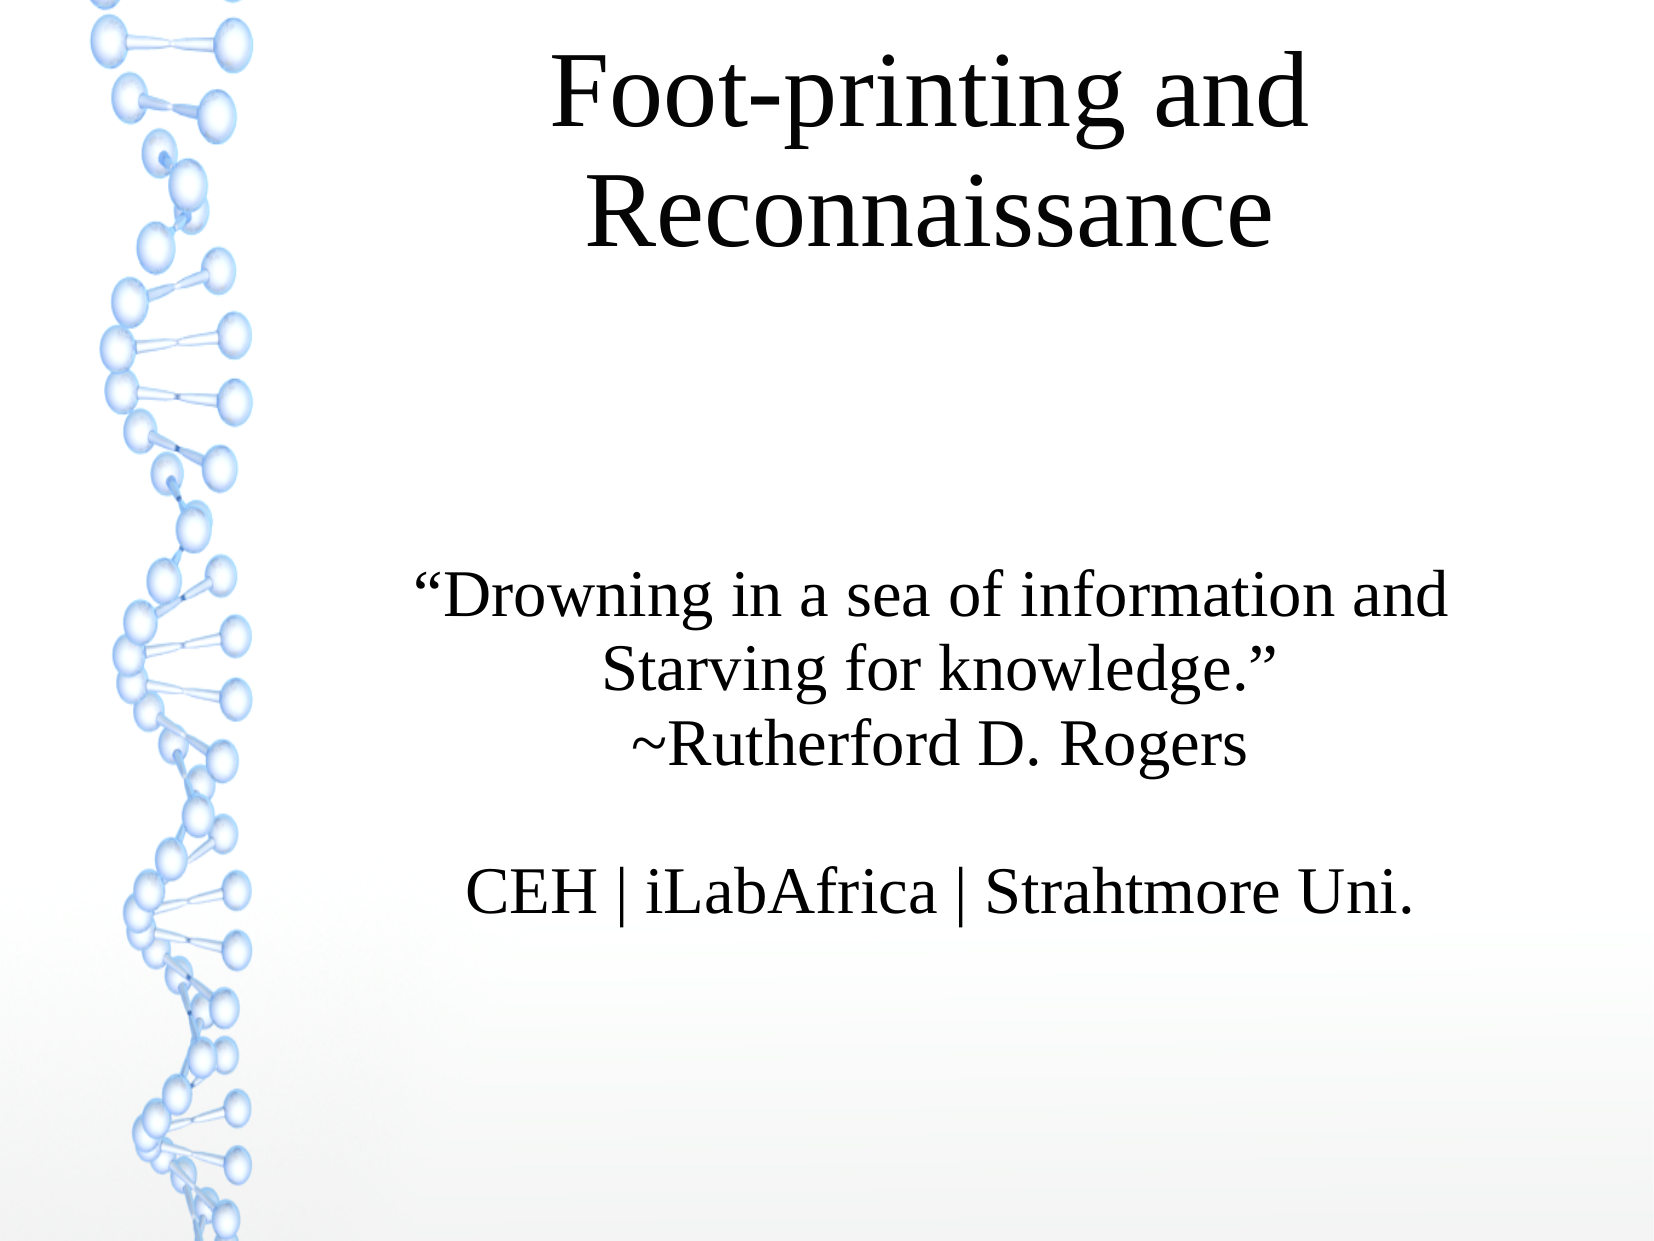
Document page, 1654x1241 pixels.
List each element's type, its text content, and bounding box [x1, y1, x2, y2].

subtitle “Drowning in a sea of information and Starving for knowledge.” ~Rutherford D. Rogers CEH | iLabAfrica | Strahtmore Uni. [276, 345, 1606, 1066]
picture [0, 0, 1654, 1241]
title Foot-printing and Reconnaissance [265, 29, 1595, 270]
